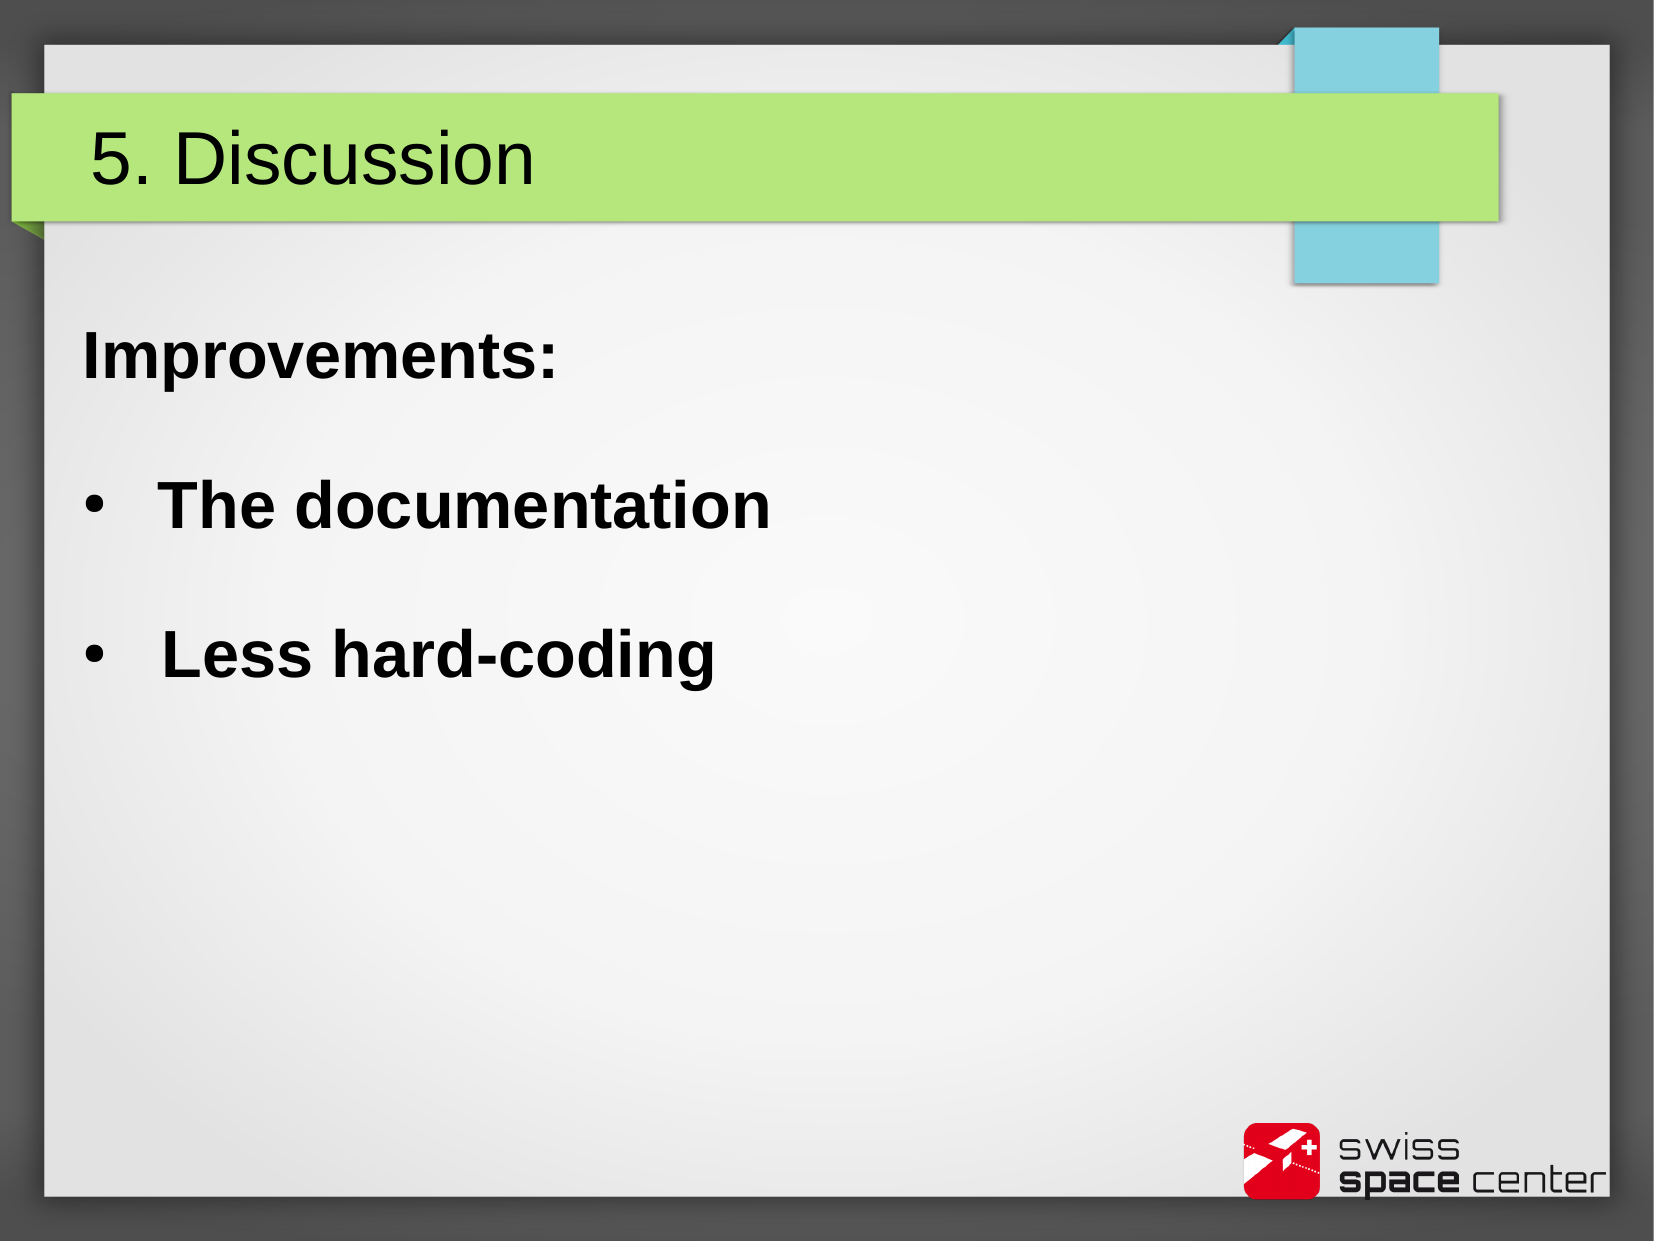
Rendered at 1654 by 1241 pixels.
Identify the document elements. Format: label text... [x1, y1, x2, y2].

subtitle Improvements: The documentation Less hard-coding [82, 295, 1571, 1015]
title 5. Discussion [90, 99, 1426, 218]
picture [0, 0, 1654, 1241]
